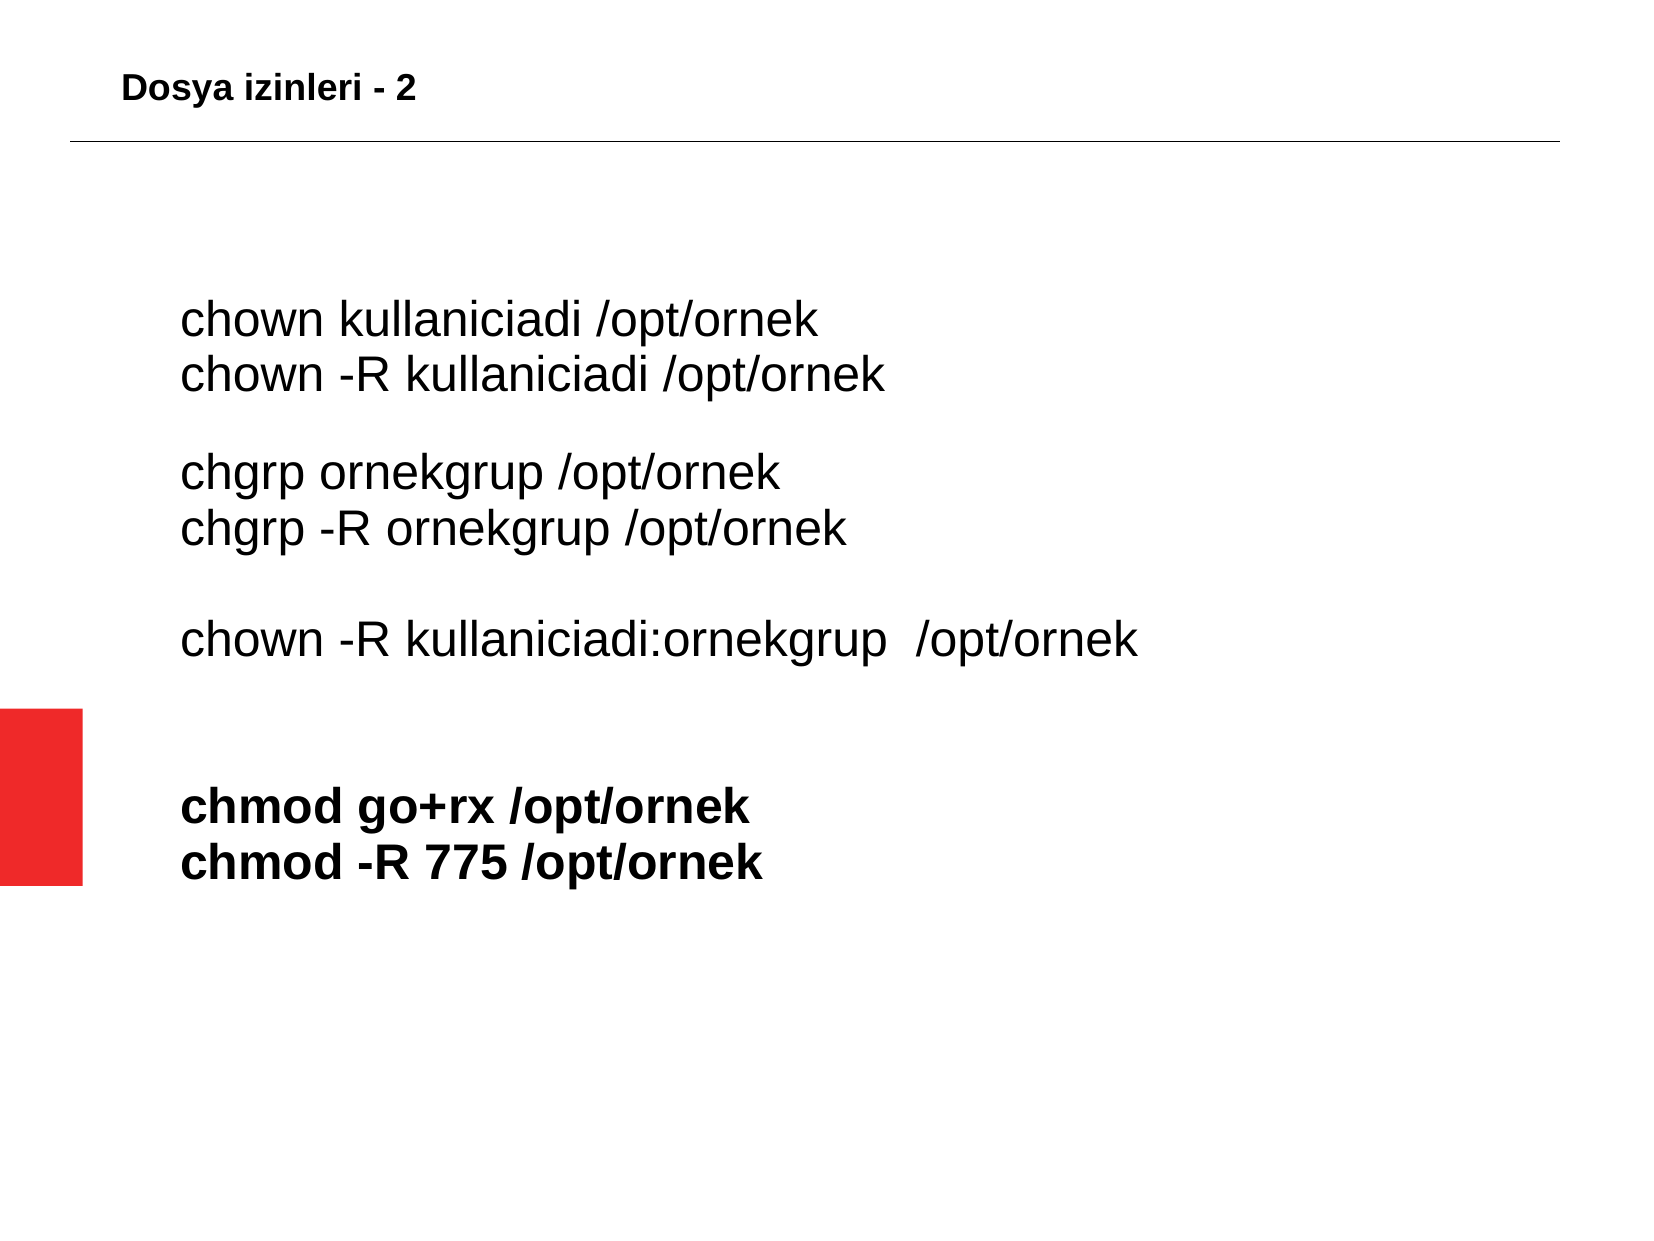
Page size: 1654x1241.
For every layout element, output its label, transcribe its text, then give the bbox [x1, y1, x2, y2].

text_box chown kullaniciadi /opt/ornek chown -R kullaniciadi /opt/ornek chgrp ornekgrup /opt/ornek chgrp -R ornekgrup /opt/ornek chown -R kullaniciadi:ornekgrup /opt/ornek chmod go+rx /opt/ornek chmod -R 775 /opt/ornek [165, 283, 1406, 898]
text_box Dosya izinleri - 2 [106, 59, 1536, 116]
